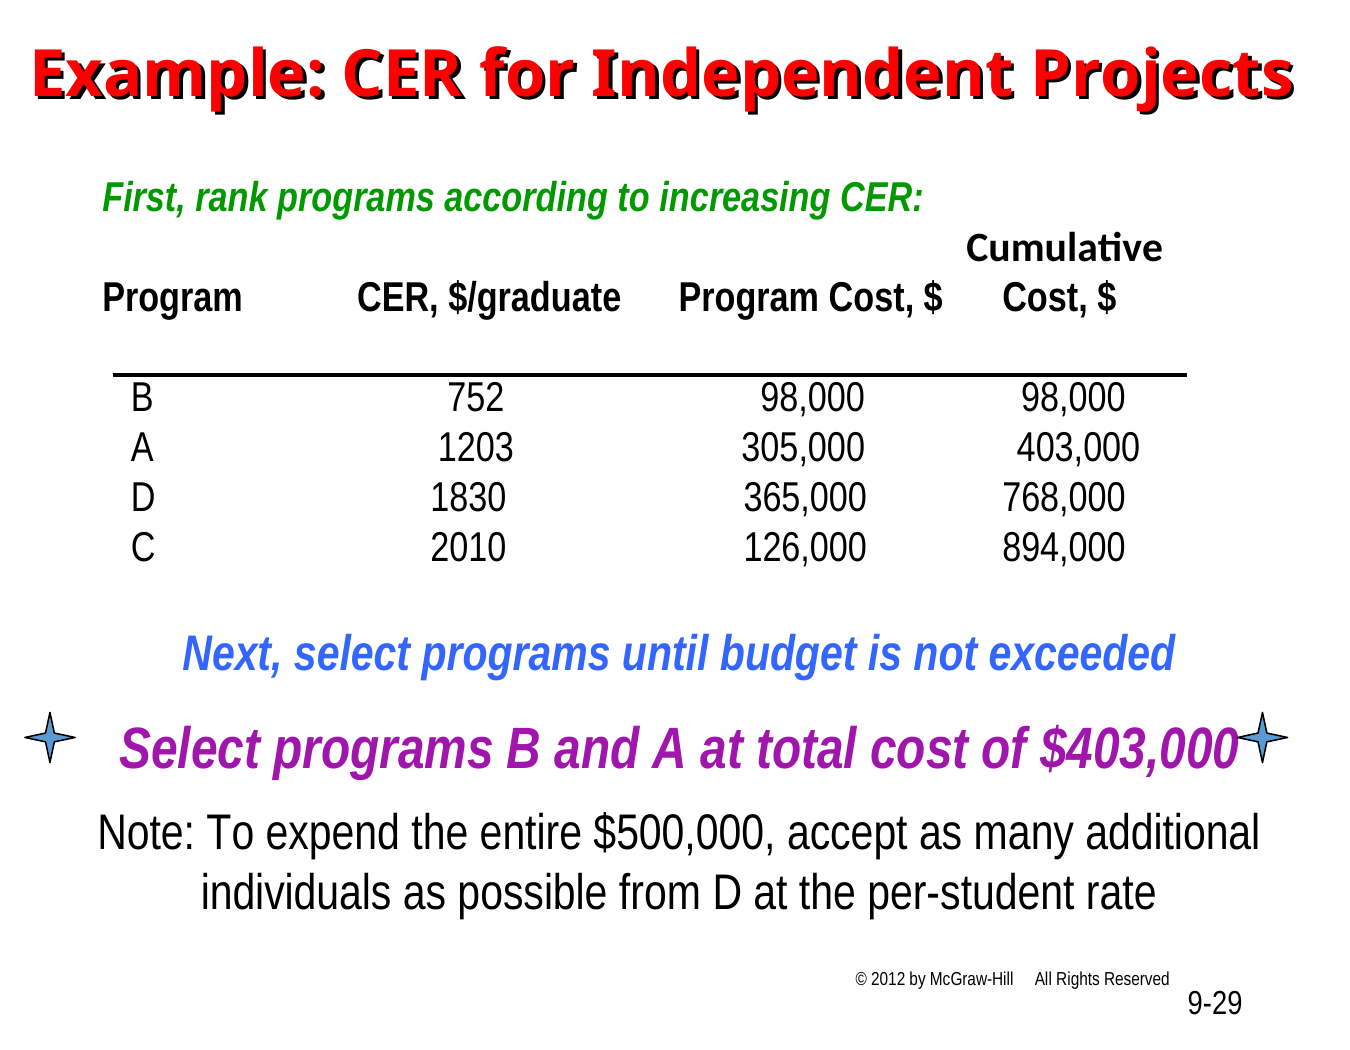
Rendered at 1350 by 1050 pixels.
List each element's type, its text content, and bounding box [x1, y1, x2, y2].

text_box First, rank programs according to increasing CER: Cumulative Program CER, $/graduate Program Cost, $ Cost, $ B 752 98,000 98,000 A 1203 305,000 403,000 D 1830 365,000 768,000 C 2010 126,000 894,000 [87, 162, 1213, 579]
text_box Example: CER for Independent Projects [14, 23, 1310, 138]
text_box [24, 712, 76, 763]
text_box 9-<number> [953, 973, 1258, 1030]
text_box © 2012 by McGraw-Hill All Rights Reserved [837, 955, 1188, 1000]
text_box Next, select programs until budget is not exceeded Select programs B and A at total cost of $403,000 Note: To expend the entire $500,000, accept as many additional individuals as possible from D at the per-student rate [75, 612, 1284, 928]
text_box [1237, 712, 1288, 763]
